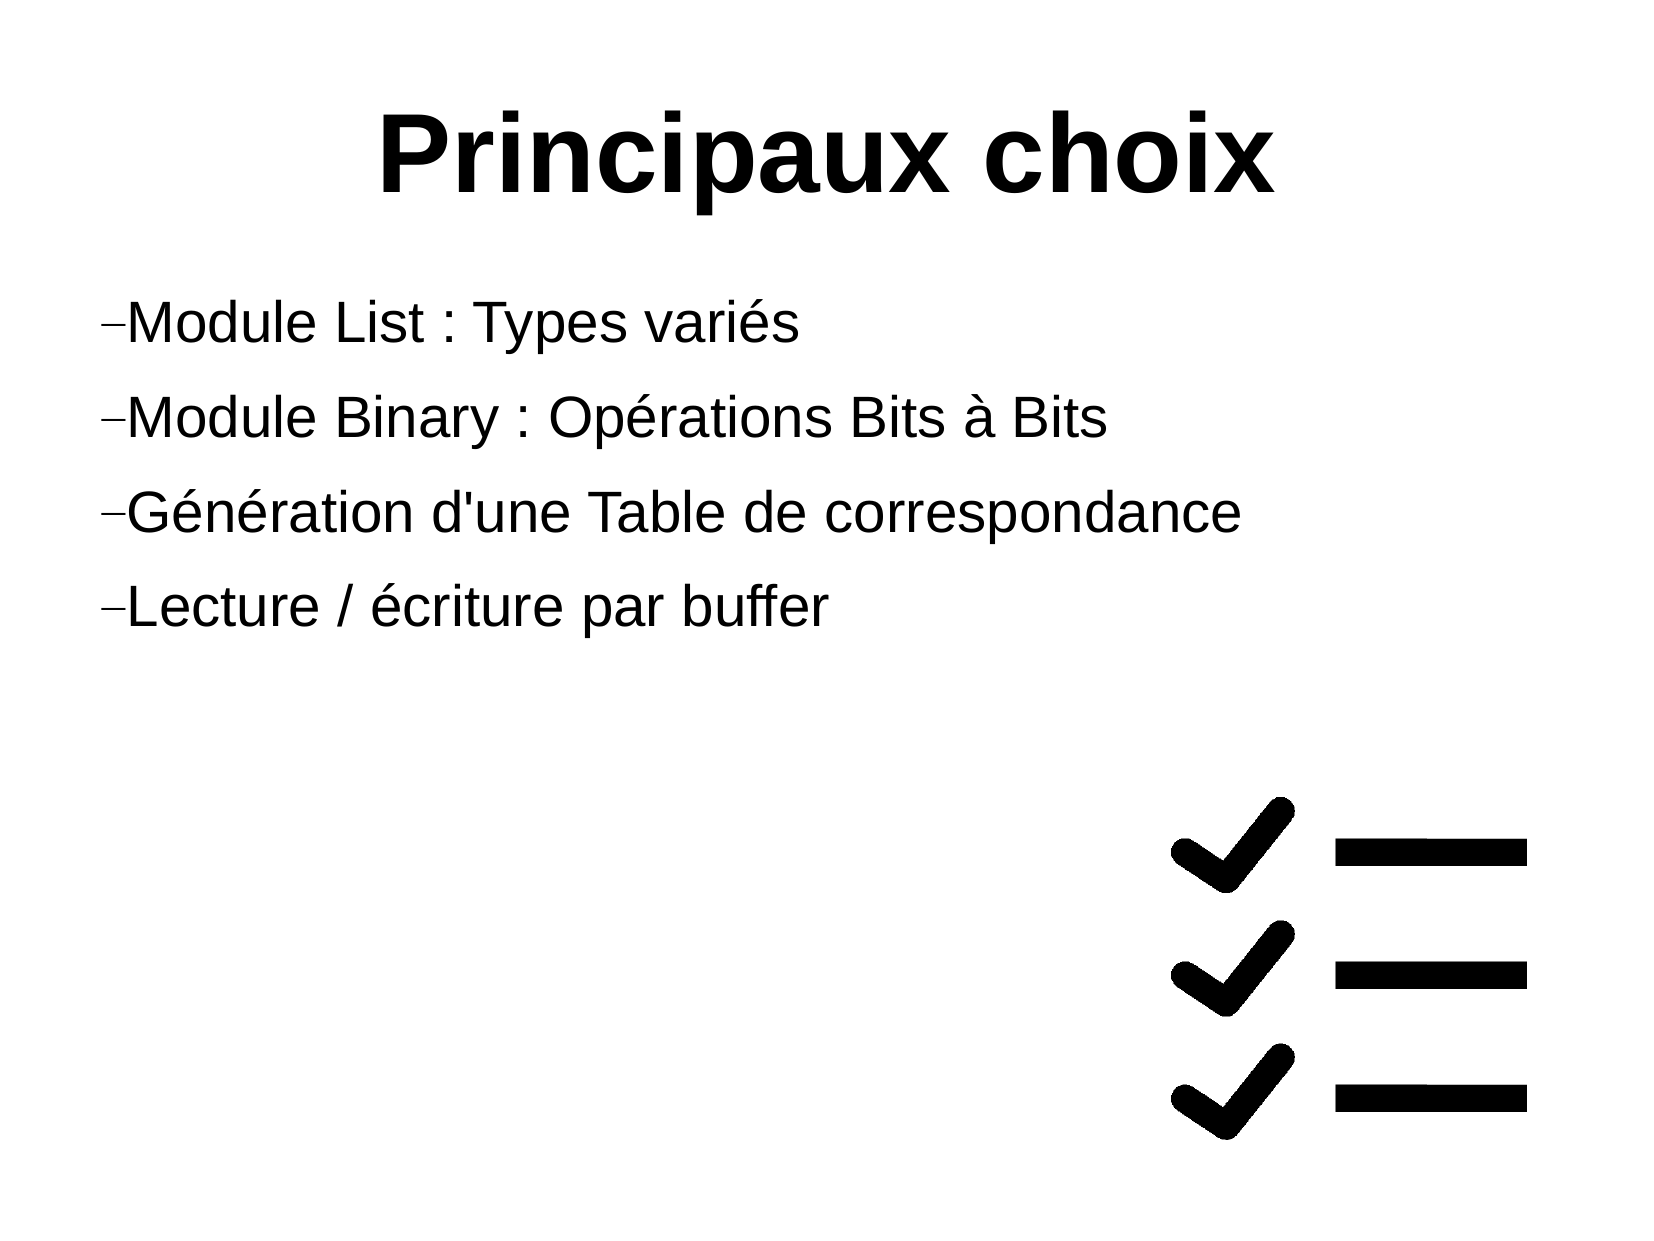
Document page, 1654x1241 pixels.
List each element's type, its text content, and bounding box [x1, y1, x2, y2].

picture [1171, 797, 1527, 1153]
list Module List : Types variés Module Binary : Opérations Bits à Bits Génération d'une Table de correspondance Lecture / écriture par buffer [82, 290, 1571, 1010]
title Principaux choix [82, 49, 1571, 257]
